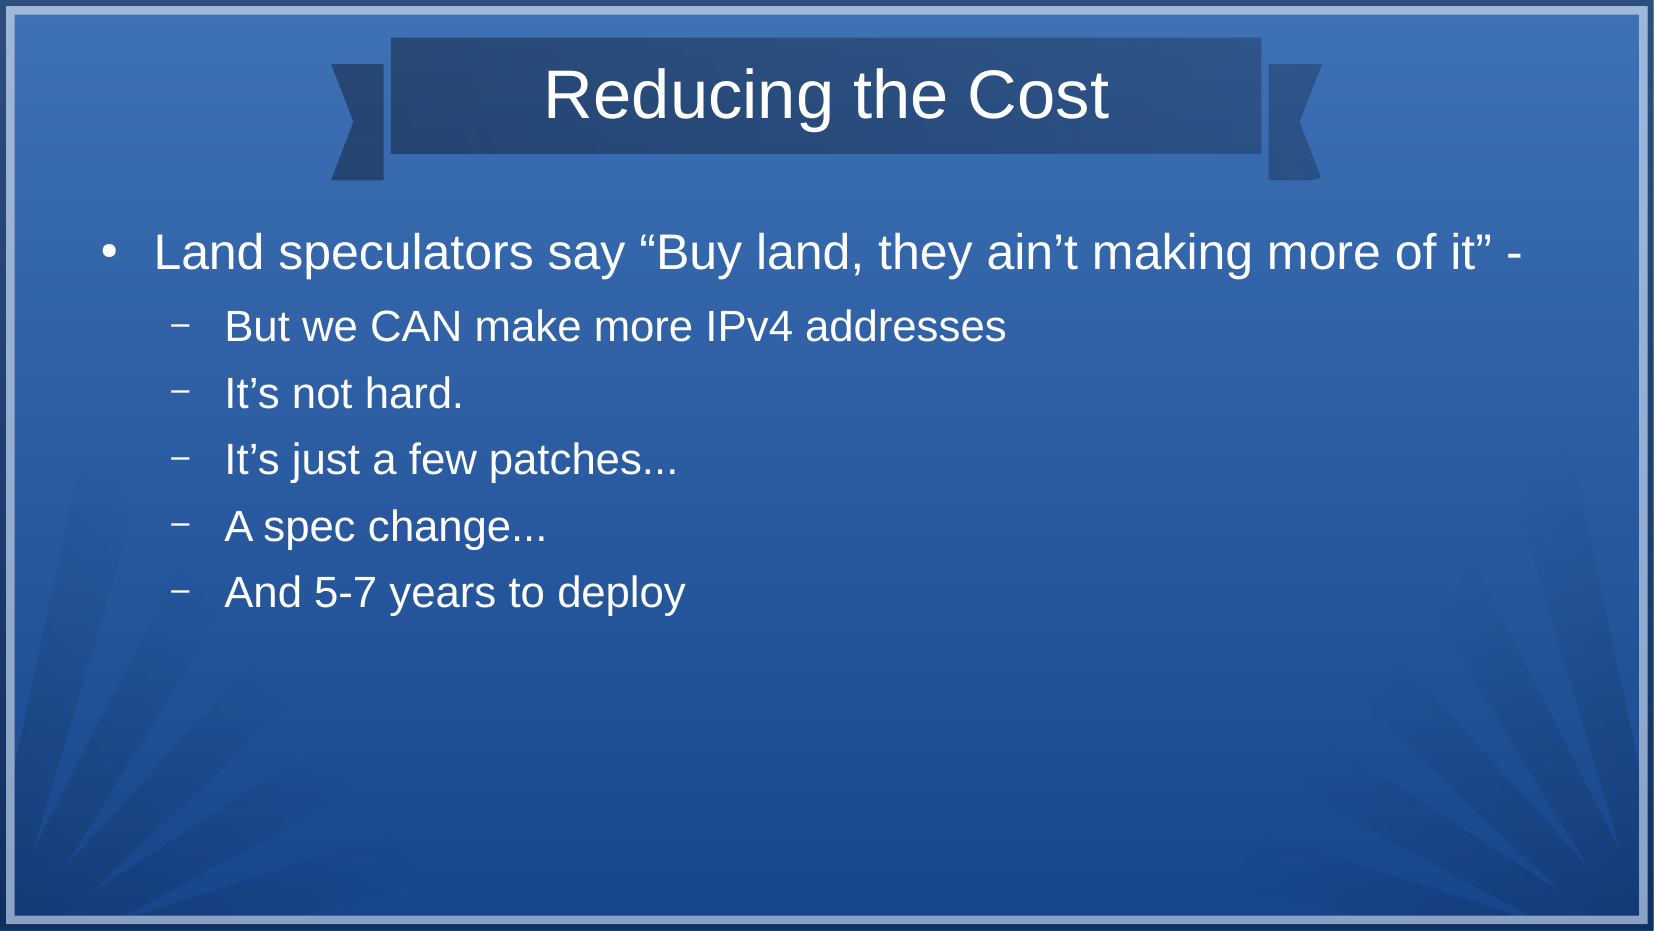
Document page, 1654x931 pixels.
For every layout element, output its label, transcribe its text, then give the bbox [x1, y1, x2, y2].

title Reducing the Cost [389, 35, 1264, 154]
list Land speculators say “Buy land, they ain’t making more of it” - But we CAN make more IPv4 addresses It’s not hard. It’s just a few patches... A spec change... And 5-7 years to deploy [82, 224, 1571, 848]
